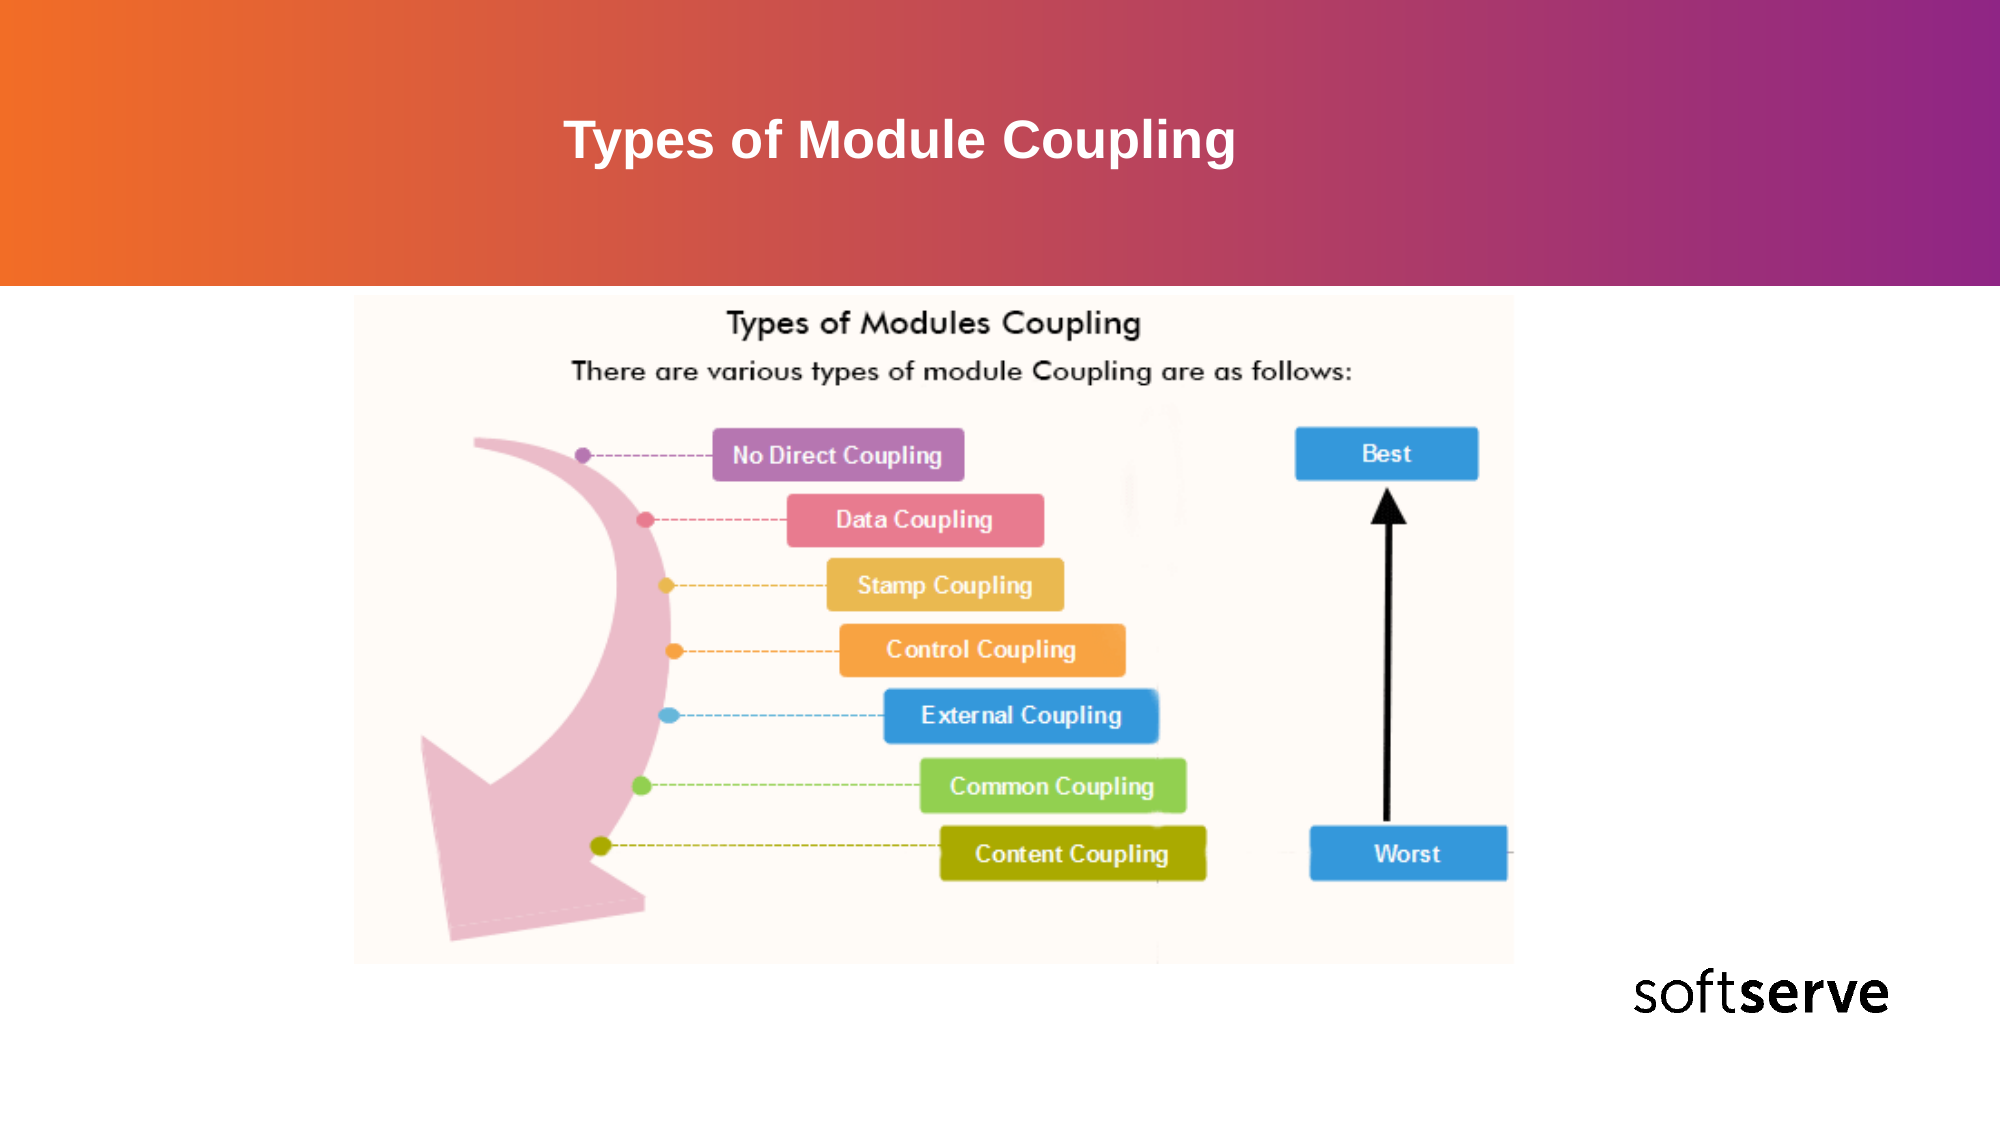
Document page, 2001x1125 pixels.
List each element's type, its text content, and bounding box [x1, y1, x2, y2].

text_box Types of Module Coupling [236, 101, 1565, 178]
picture [1634, 968, 1888, 1013]
picture [354, 295, 1536, 964]
